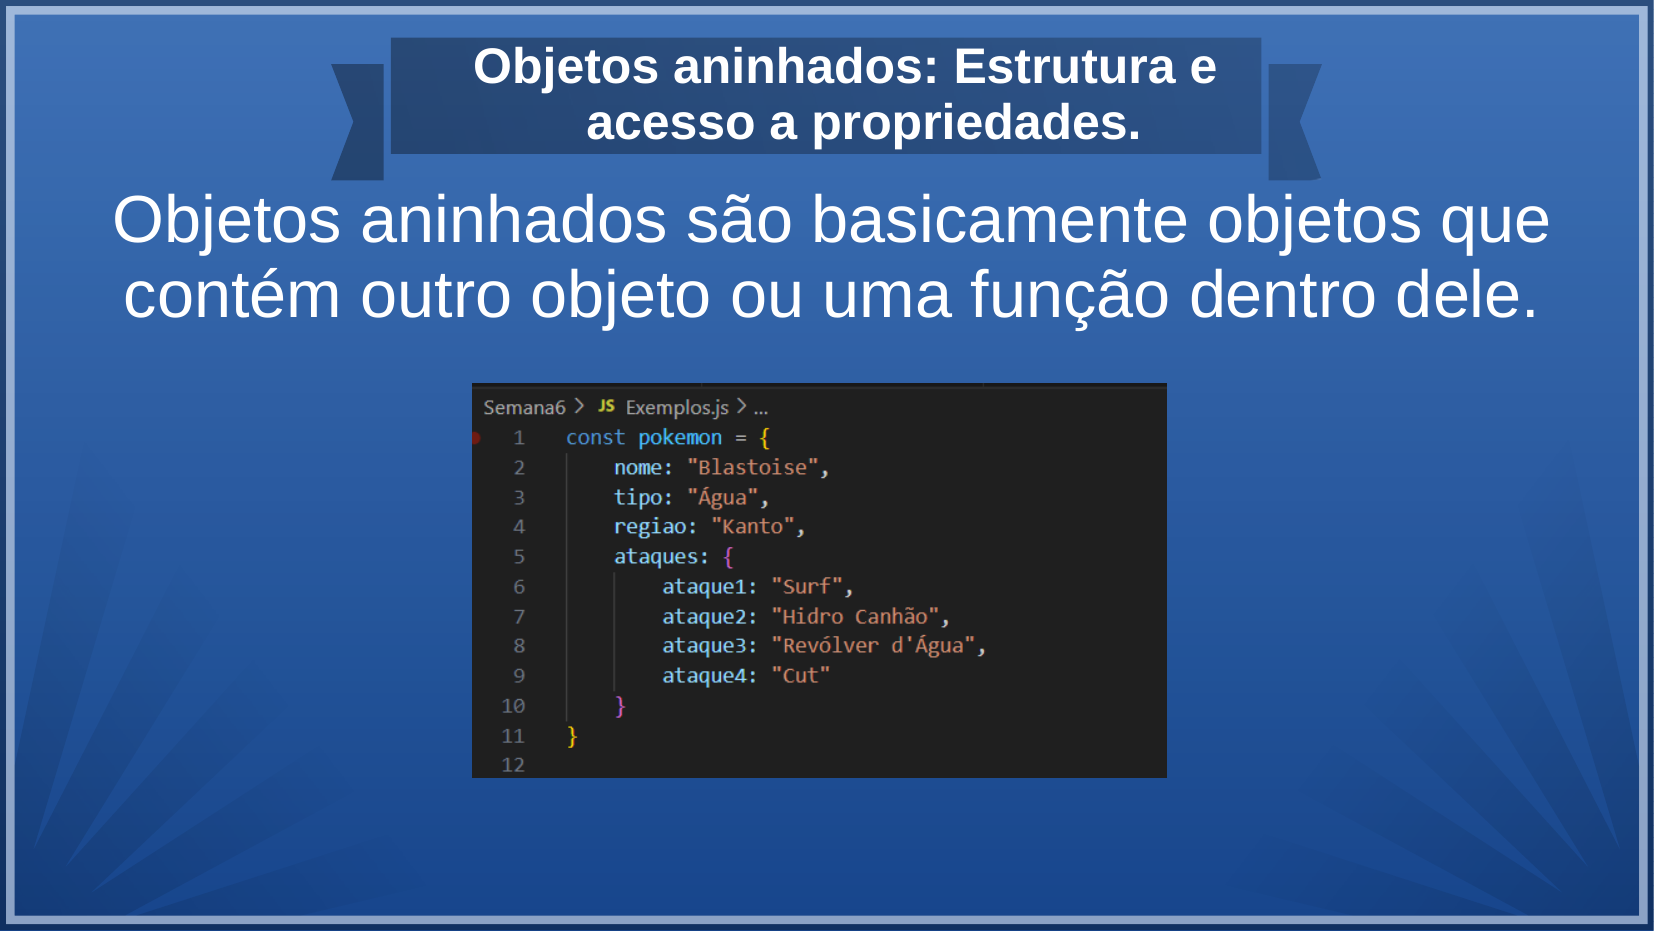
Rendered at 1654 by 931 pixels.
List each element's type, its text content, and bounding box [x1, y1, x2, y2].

subtitle Objetos aninhados são basicamente objetos que contém outro objeto ou uma função dentro dele. [88, 181, 1577, 855]
title Objetos aninhados: Estrutura e acesso a propriedades. [389, 35, 1264, 154]
picture [472, 383, 1167, 778]
